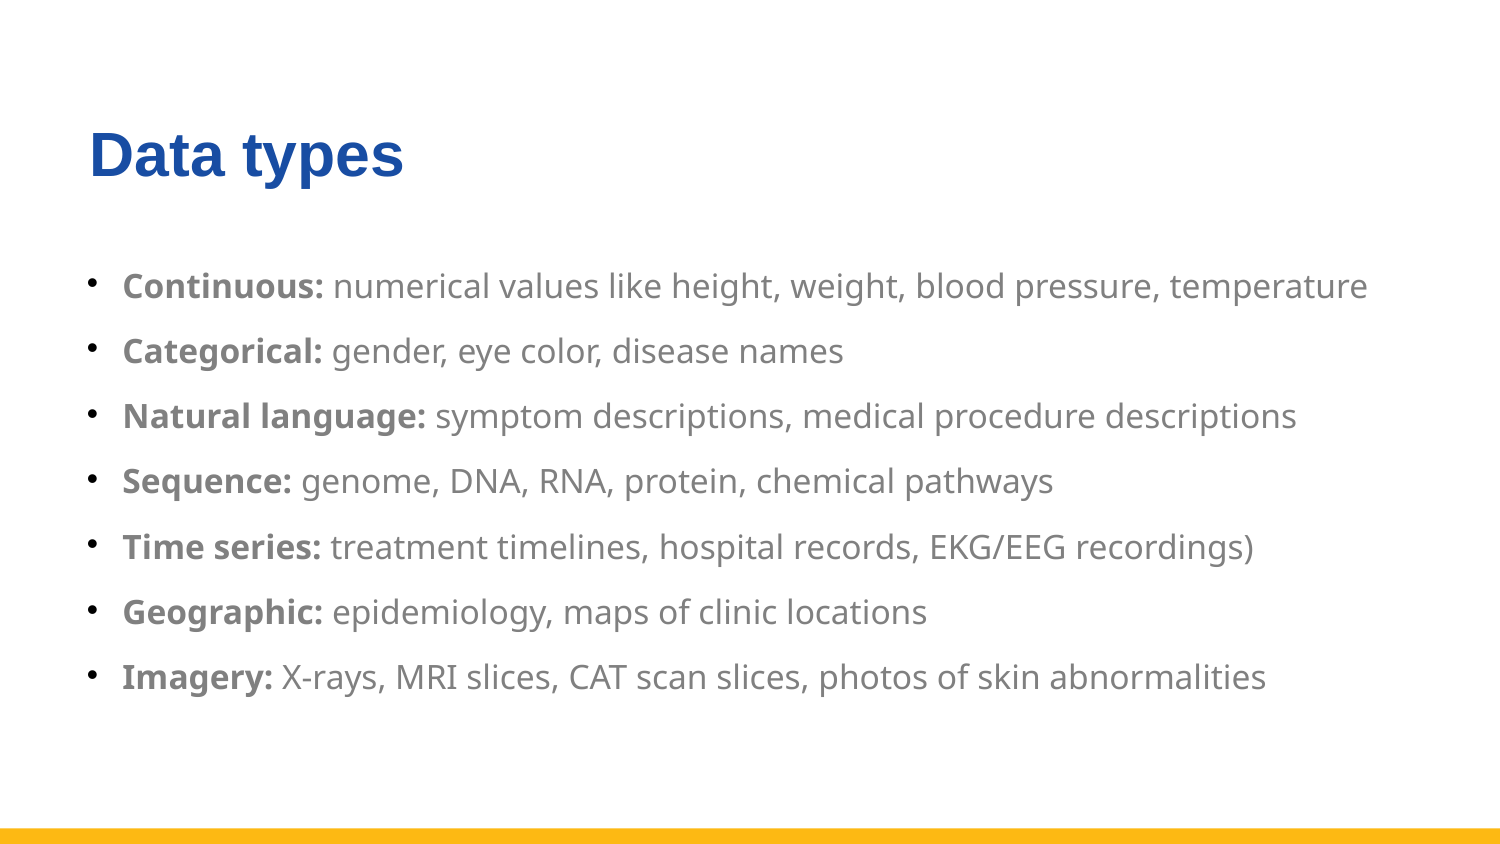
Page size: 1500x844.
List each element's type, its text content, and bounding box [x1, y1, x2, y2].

text_box Continuous: numerical values like height, weight, blood pressure, temperature Categorical: gender, eye color, disease names Natural language: symptom descriptions, medical procedure descriptions Sequence: genome, DNA, RNA, protein, chemical pathways Time series: treatment timelines, hospital records, EKG/EEG recordings) Geographic: epidemiology, maps of clinic locations Imagery: X-rays, MRI slices, CAT scan slices, photos of skin abnormalities [74, 262, 1380, 752]
text_box Data types [75, 0, 1425, 197]
